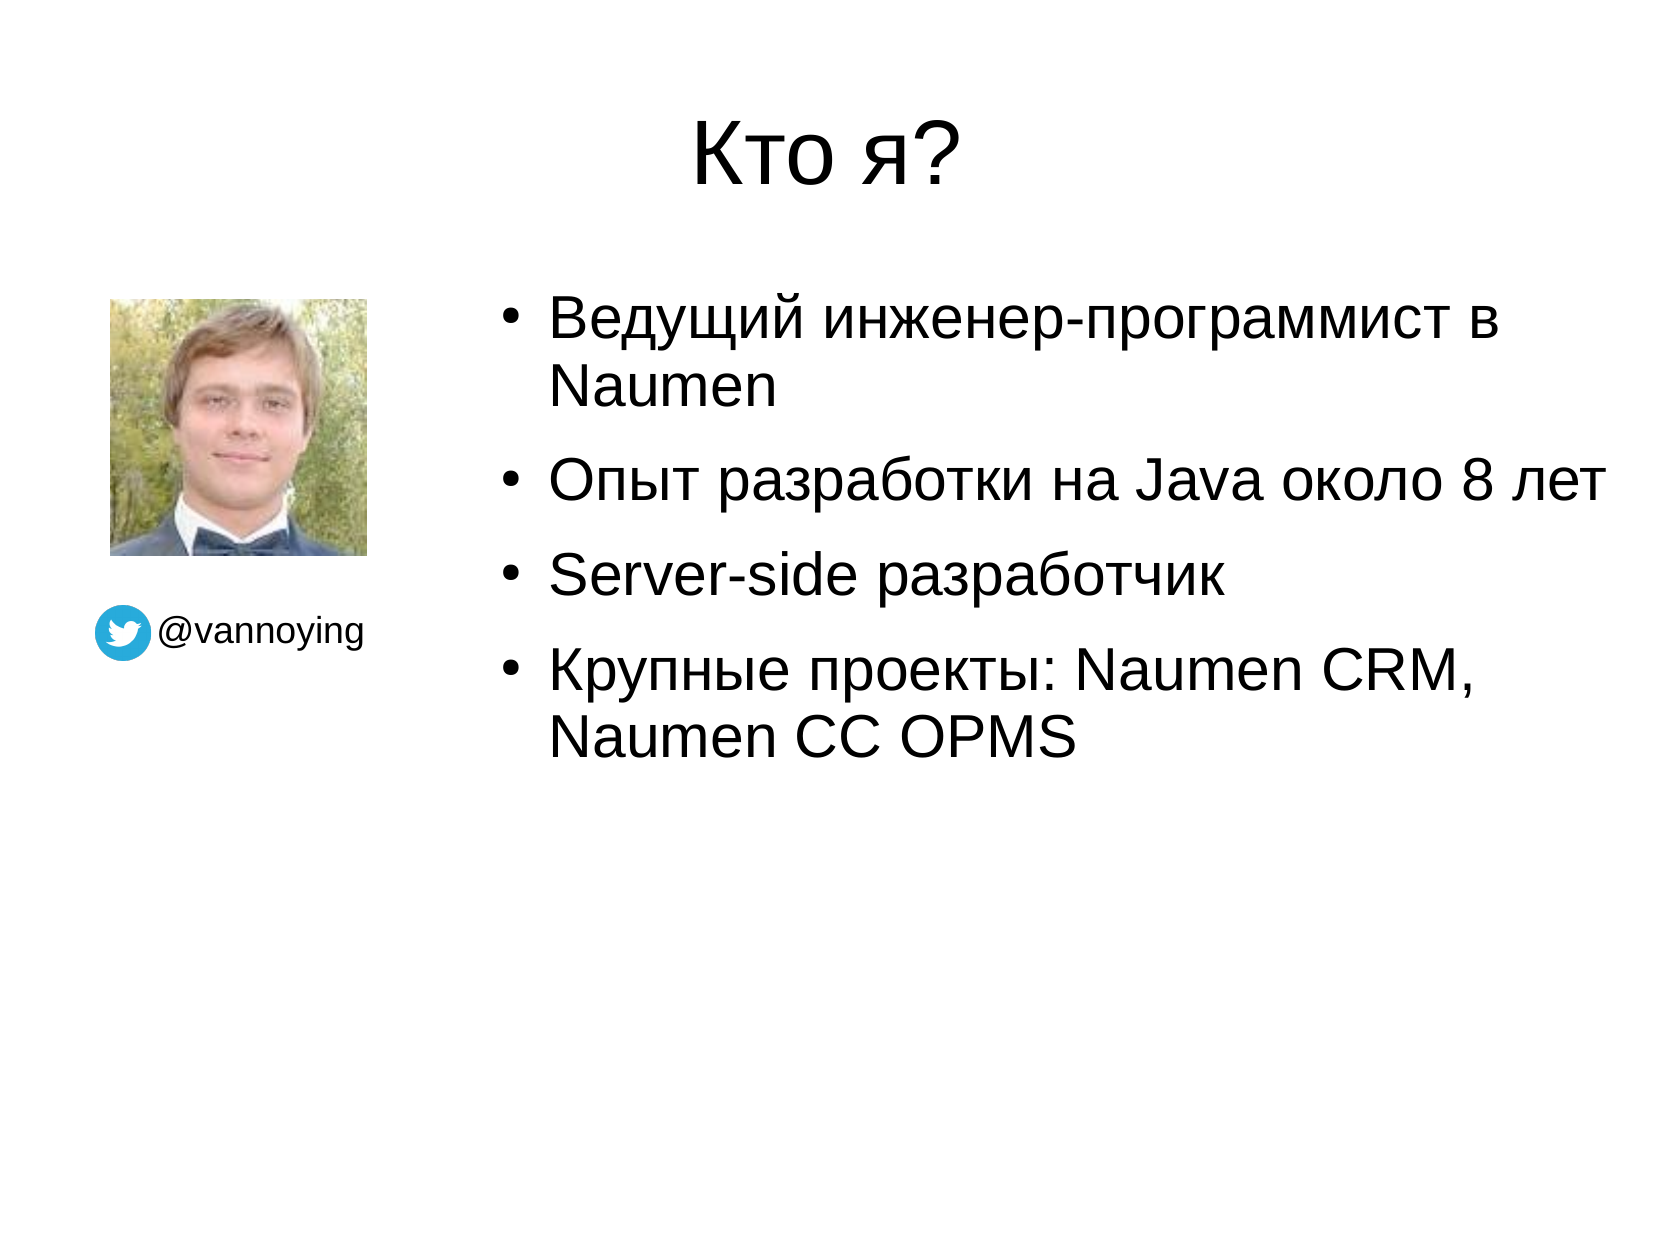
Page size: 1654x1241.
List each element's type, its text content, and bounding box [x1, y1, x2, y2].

list Ведущий инженер-программист в Naumen Опыт разработки на Java около 8 лет Server-side разработчик Крупные проекты: Naumen CRM, Naumen CC OPMS [484, 283, 1619, 780]
picture [110, 299, 367, 556]
picture [92, 602, 154, 664]
title Кто я? [82, 49, 1571, 257]
text_box @vannoying [141, 602, 414, 660]
